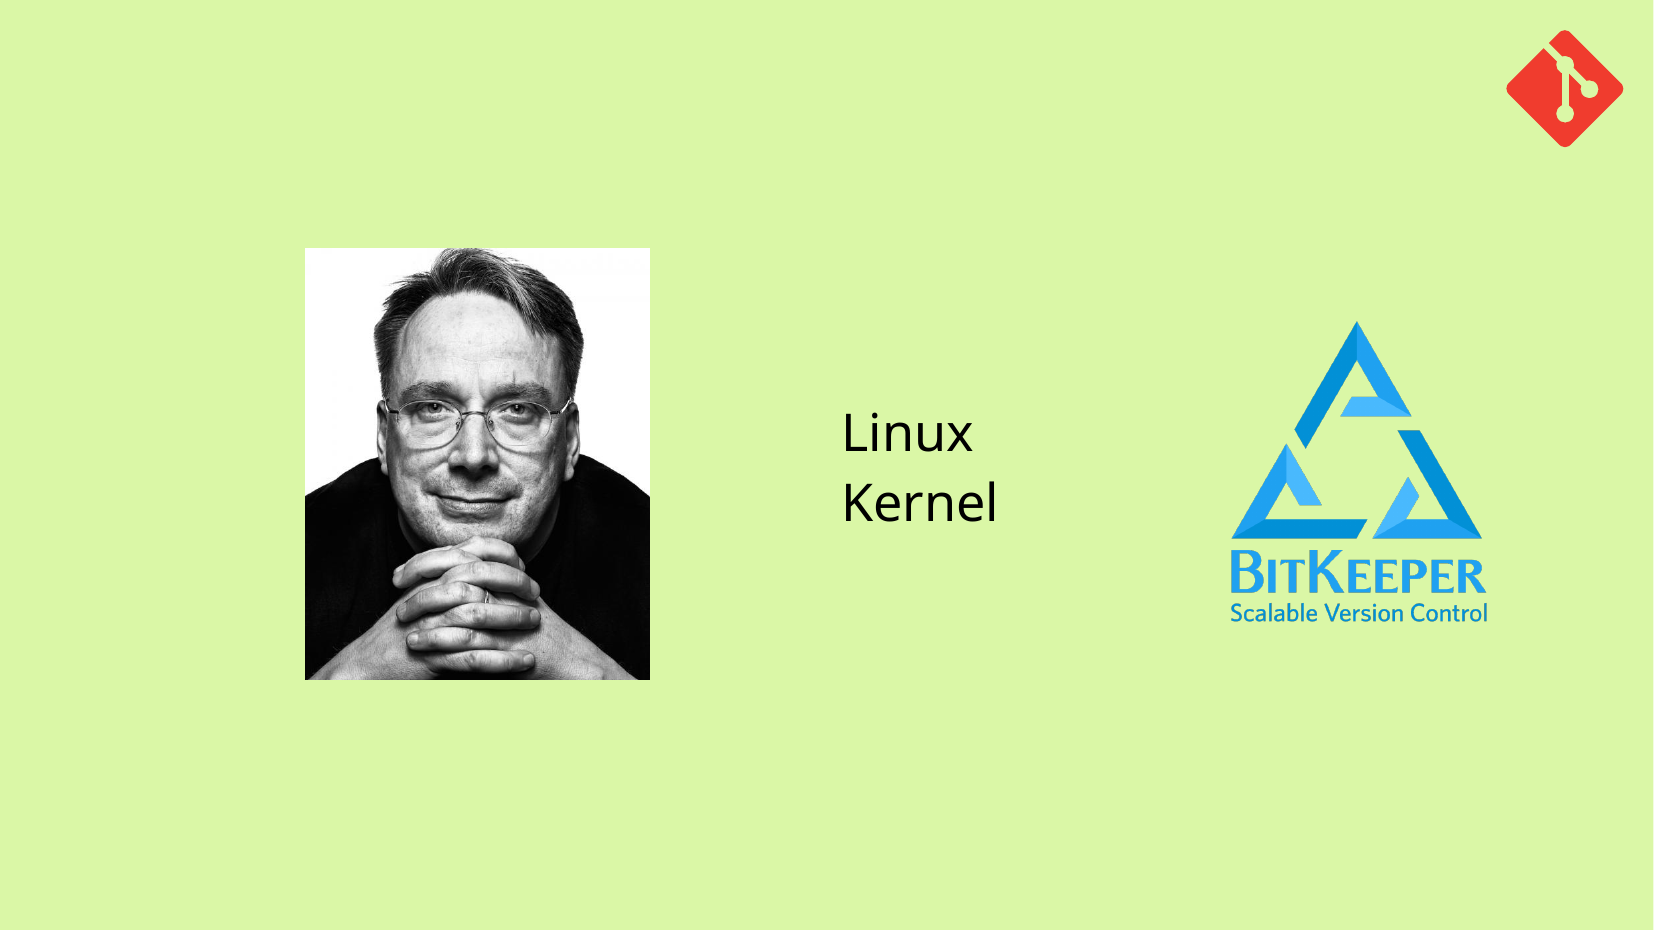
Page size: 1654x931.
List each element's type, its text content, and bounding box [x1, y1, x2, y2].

picture [1210, 310, 1506, 650]
picture [1505, 29, 1625, 148]
picture [305, 248, 650, 680]
text_box Linux Kernel [826, 388, 1034, 532]
